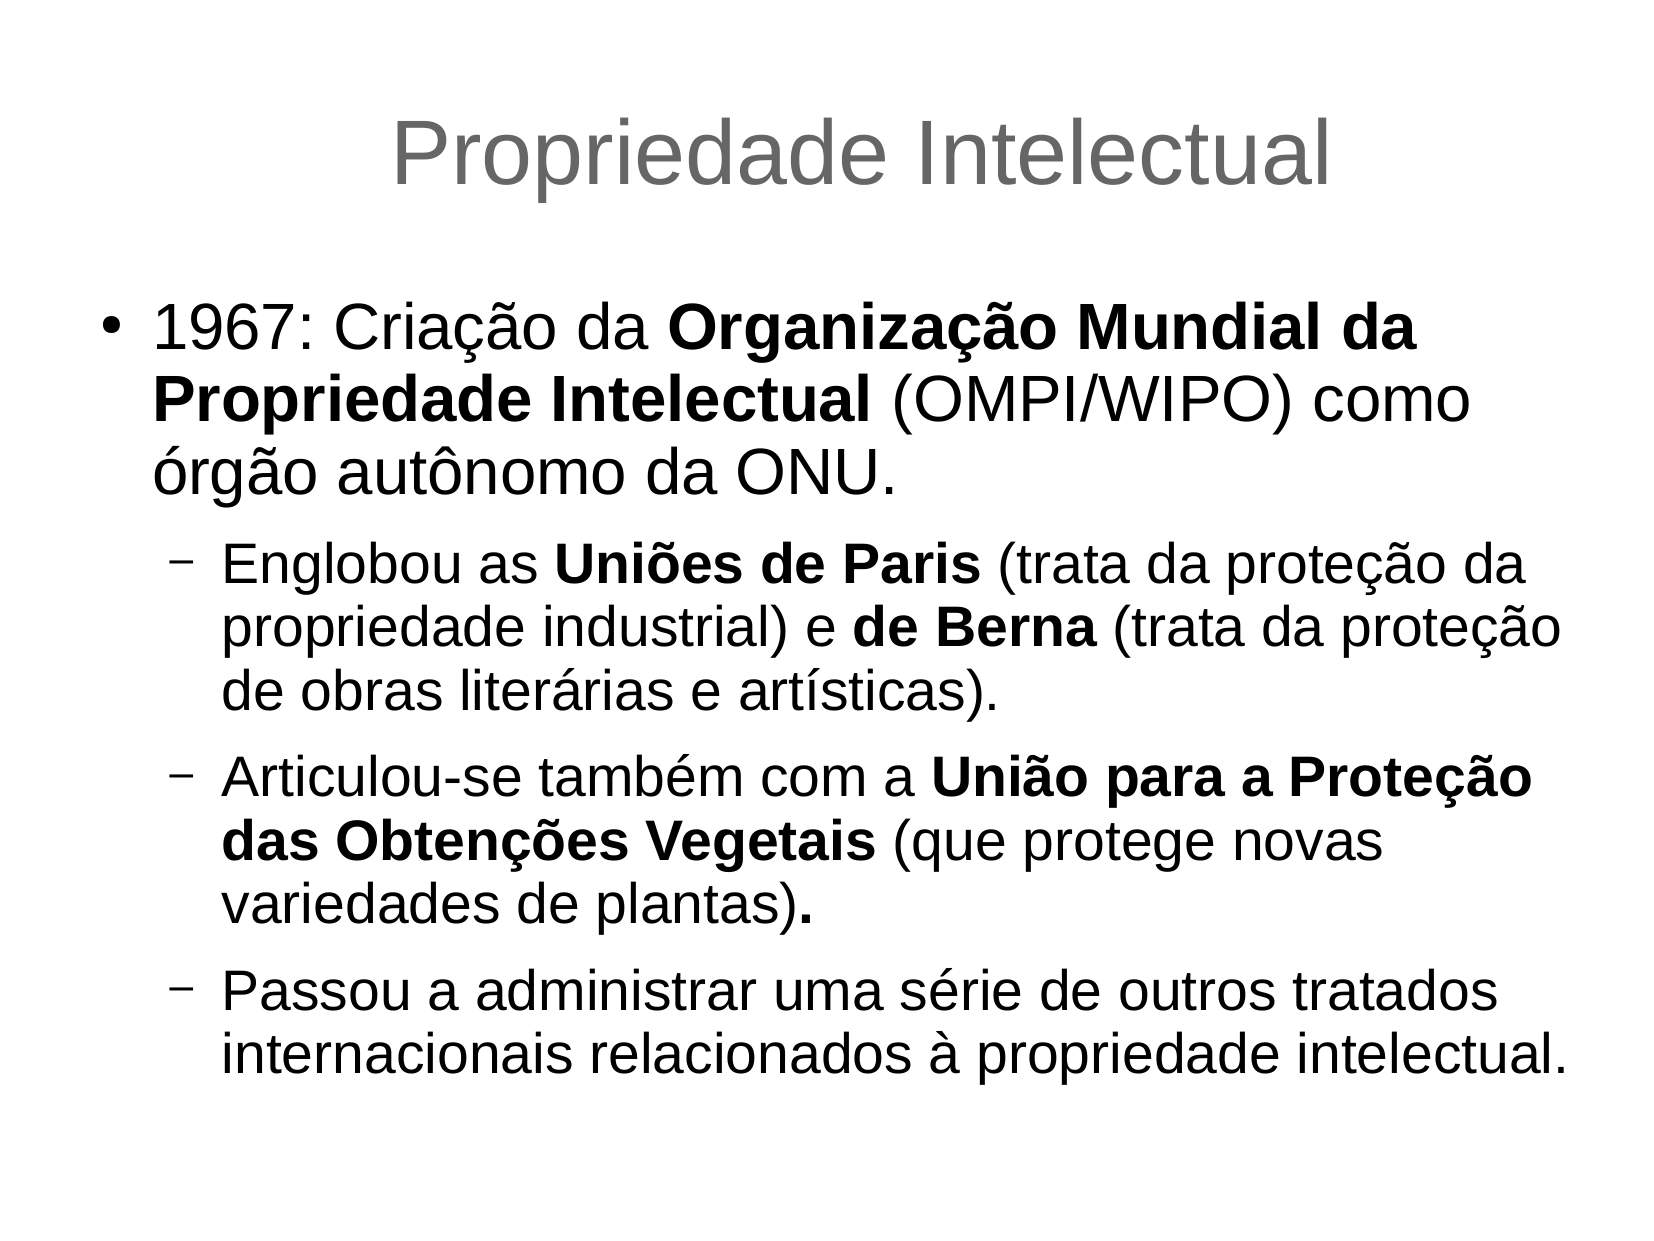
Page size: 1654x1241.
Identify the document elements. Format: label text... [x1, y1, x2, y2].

list 1967: Criação da Organização Mundial da Propriedade Intelectual (OMPI/WIPO) como órgão autônomo da ONU. Englobou as Uniões de Paris (trata da proteção da propriedade industrial) e de Berna (trata da proteção de obras literárias e artísticas). Articulou-se também com a União para a Proteção das Obtenções Vegetais (que protege novas variedades de plantas). Passou a administrar uma série de outros tratados internacionais relacionados à propriedade intelectual. [82, 290, 1571, 1158]
title Propriedade Intelectual [82, 49, 1571, 257]
